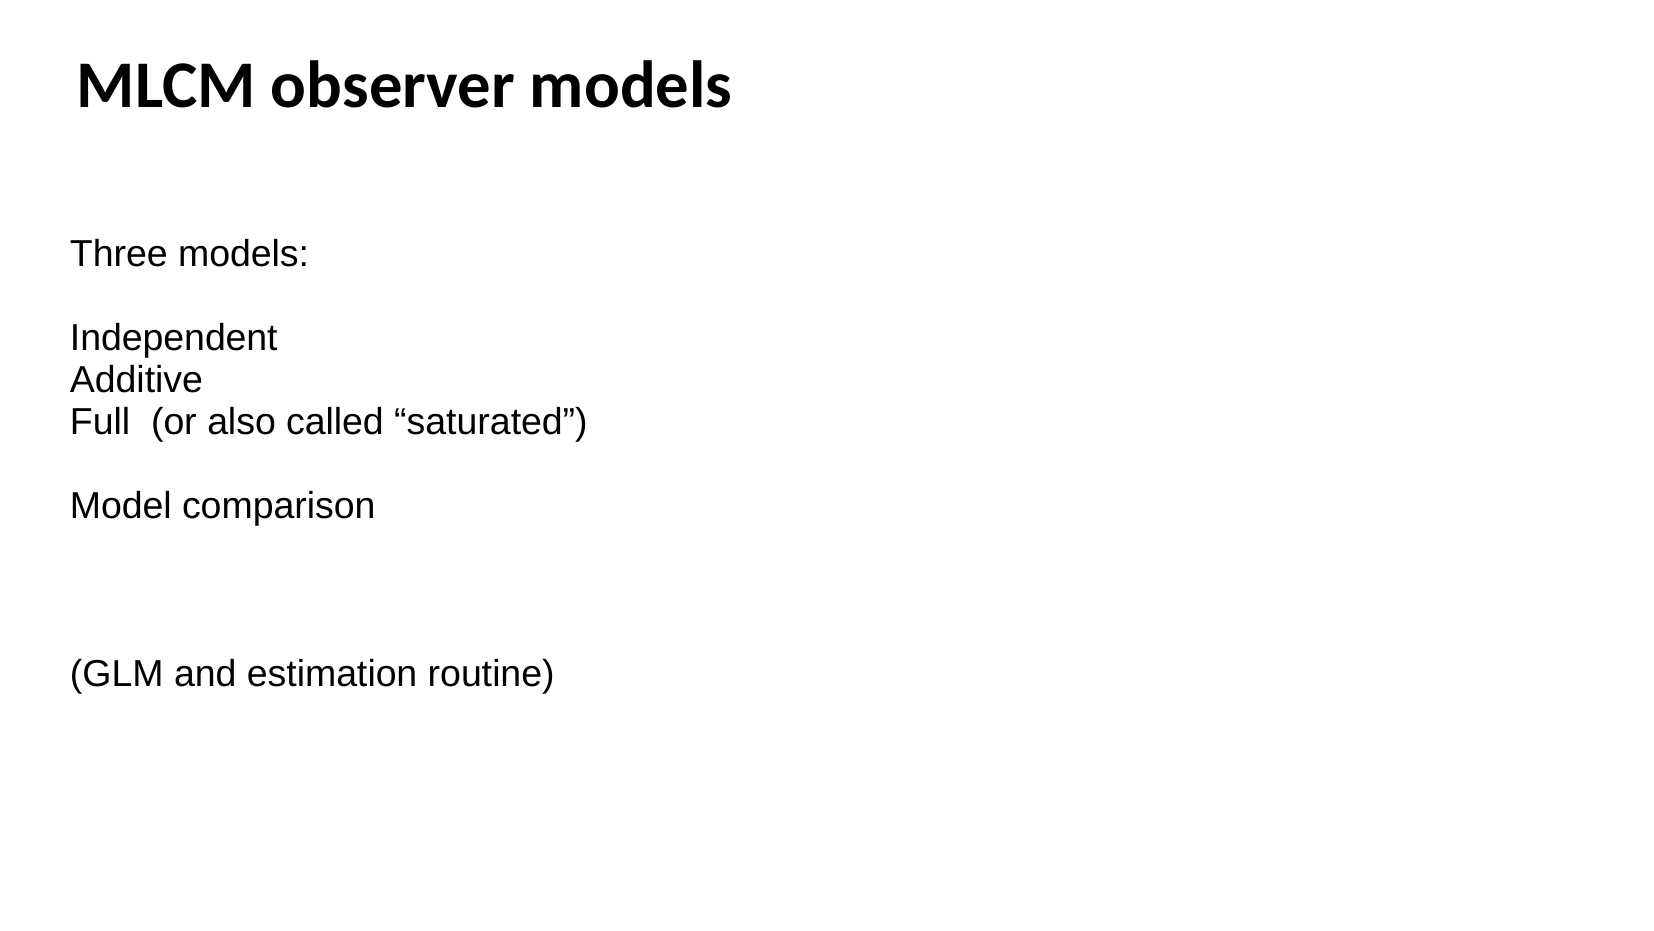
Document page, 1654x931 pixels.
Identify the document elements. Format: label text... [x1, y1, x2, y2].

text_box Three models: Independent Additive Full (or also called “saturated”) Model comparison (GLM and estimation routine) [55, 225, 1068, 786]
title MLCM observer models [76, 13, 1565, 169]
